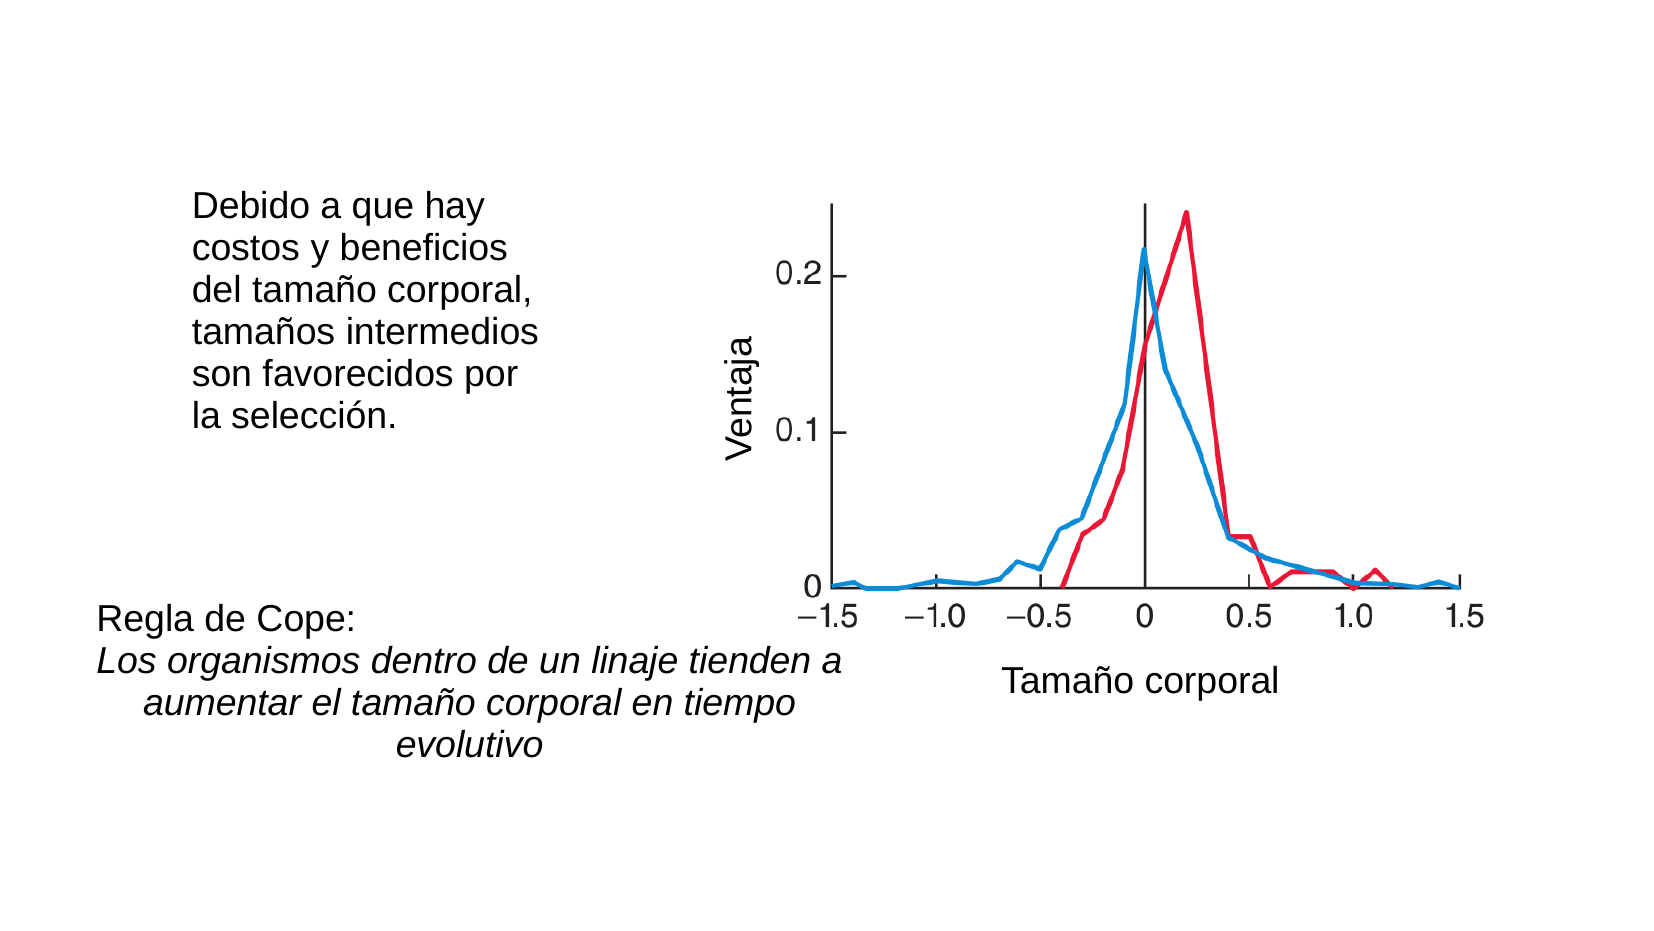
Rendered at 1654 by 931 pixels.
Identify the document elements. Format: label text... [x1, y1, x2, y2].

picture [767, 197, 1506, 641]
text_box Regla de Cope: Los organismos dentro de un linaje tienden a aumentar el tamaño corporal en tiempo evolutivo [81, 590, 886, 774]
text_box Ventaja [710, 151, 767, 477]
text_box Debido a que hay costos y beneficios del tamaño corporal, tamaños intermedios son favorecidos por la selección. [177, 177, 562, 563]
text_box Tamaño corporal [986, 651, 1312, 709]
